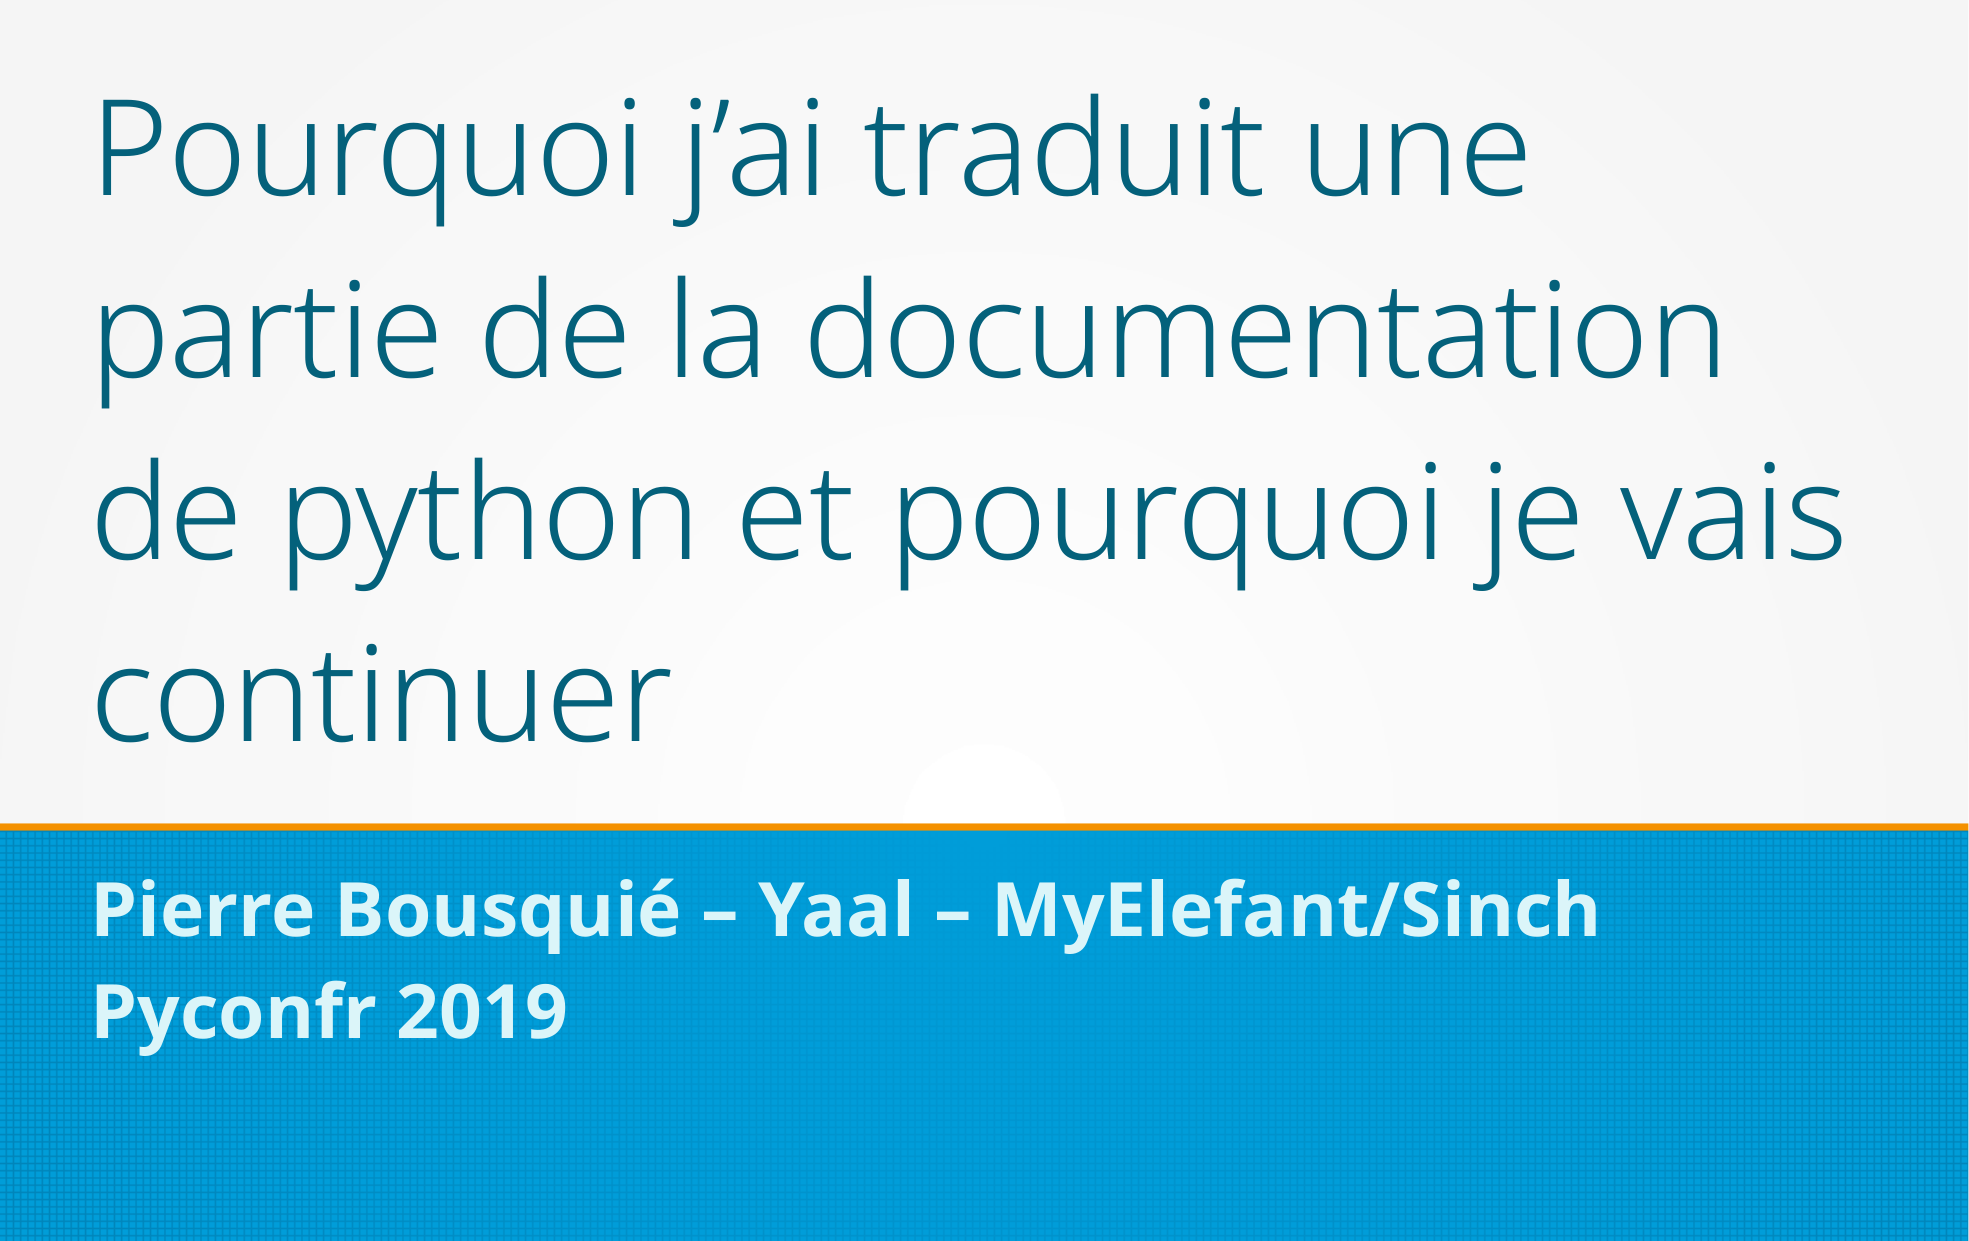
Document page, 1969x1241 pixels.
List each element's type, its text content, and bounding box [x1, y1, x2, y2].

subtitle Pierre Bousquié – Yaal – MyElefant/Sinch Pyconfr 2019 [90, 855, 1861, 1111]
picture [0, 0, 1969, 830]
title Pourquoi j’ai traduit une partie de la documentation de python et pourquoi je vais continuer [90, 49, 1862, 781]
